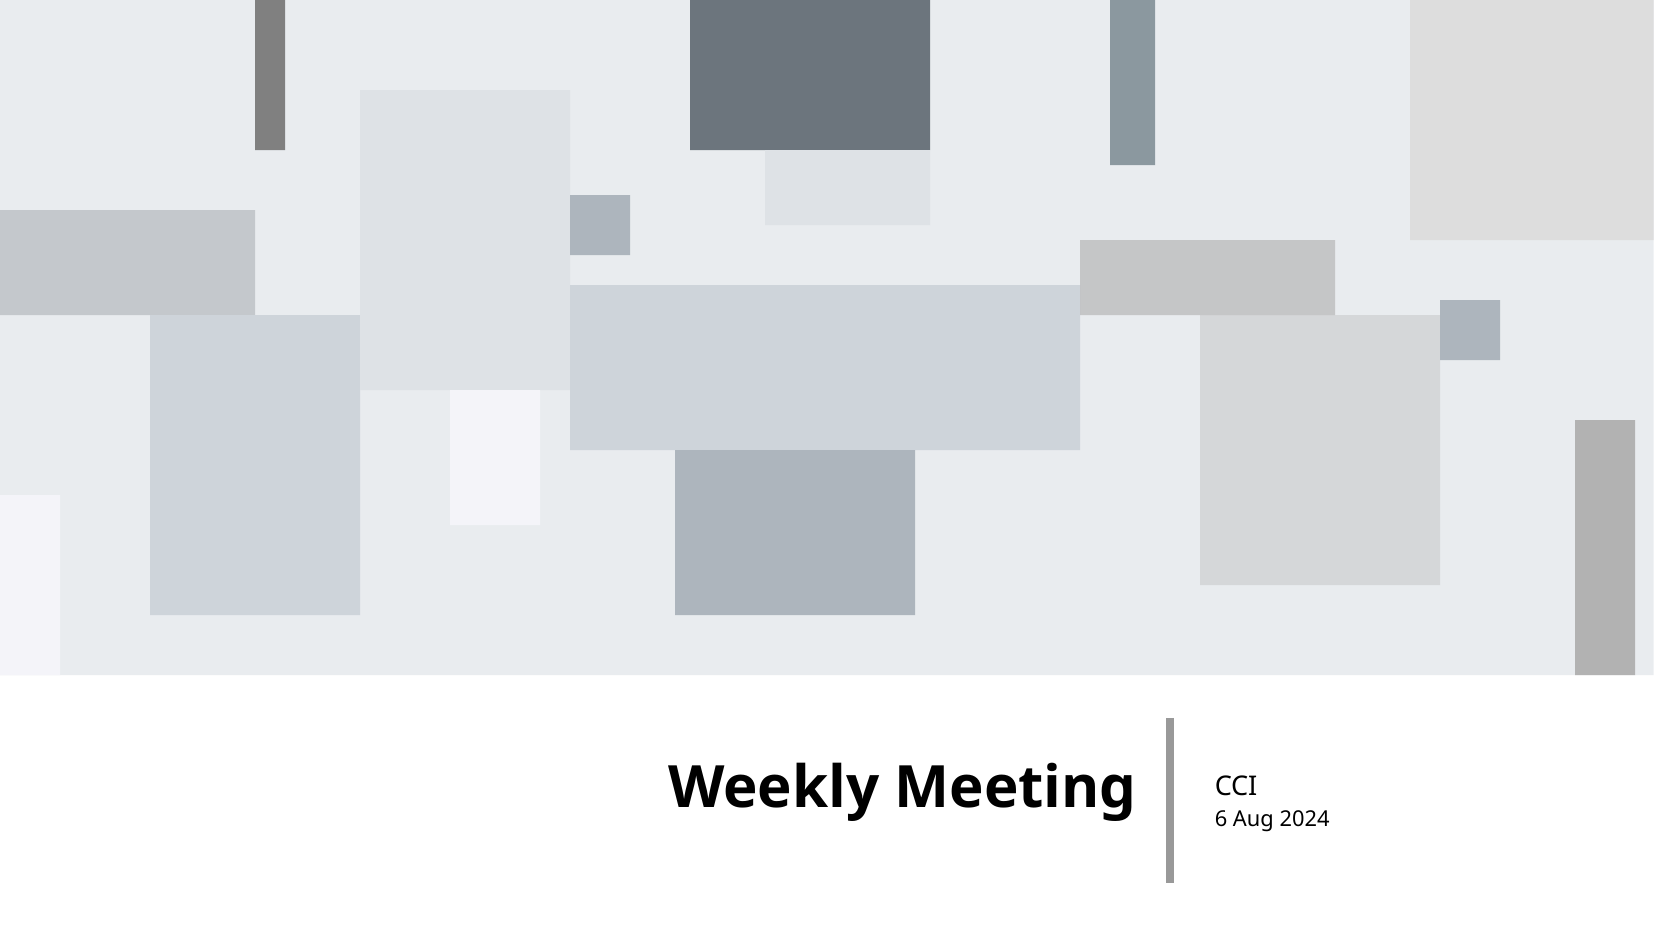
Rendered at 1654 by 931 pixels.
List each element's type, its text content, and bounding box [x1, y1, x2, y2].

text_box CCI 6 Aug 2024 [1200, 759, 1591, 841]
text_box Weekly Meeting [611, 738, 1152, 890]
